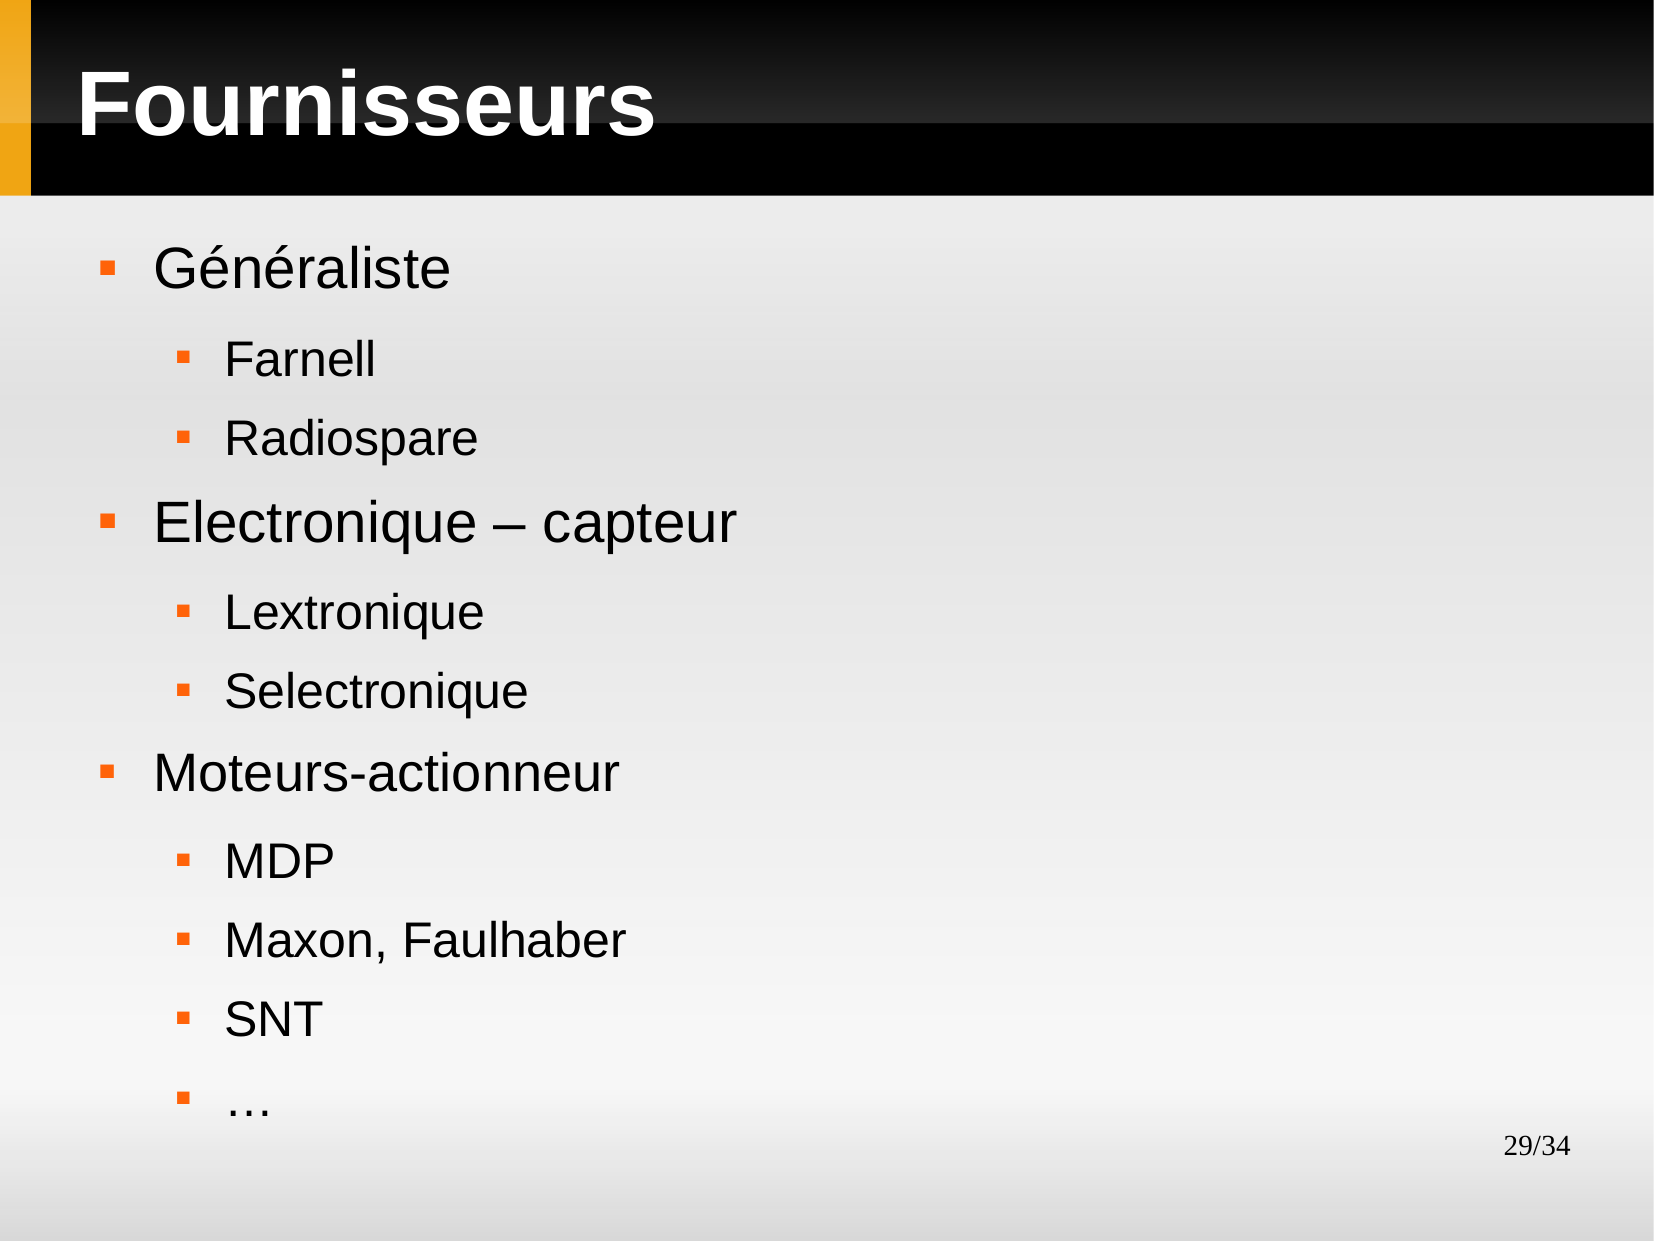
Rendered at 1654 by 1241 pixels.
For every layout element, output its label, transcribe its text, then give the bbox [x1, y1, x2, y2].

list Généraliste Farnell Radiospare Electronique – capteur Lextronique Selectronique Moteurs-actionneur MDP Maxon, Faulhaber SNT … [82, 236, 809, 1132]
picture [0, 0, 1654, 1241]
title Fournisseurs [76, 0, 1565, 208]
